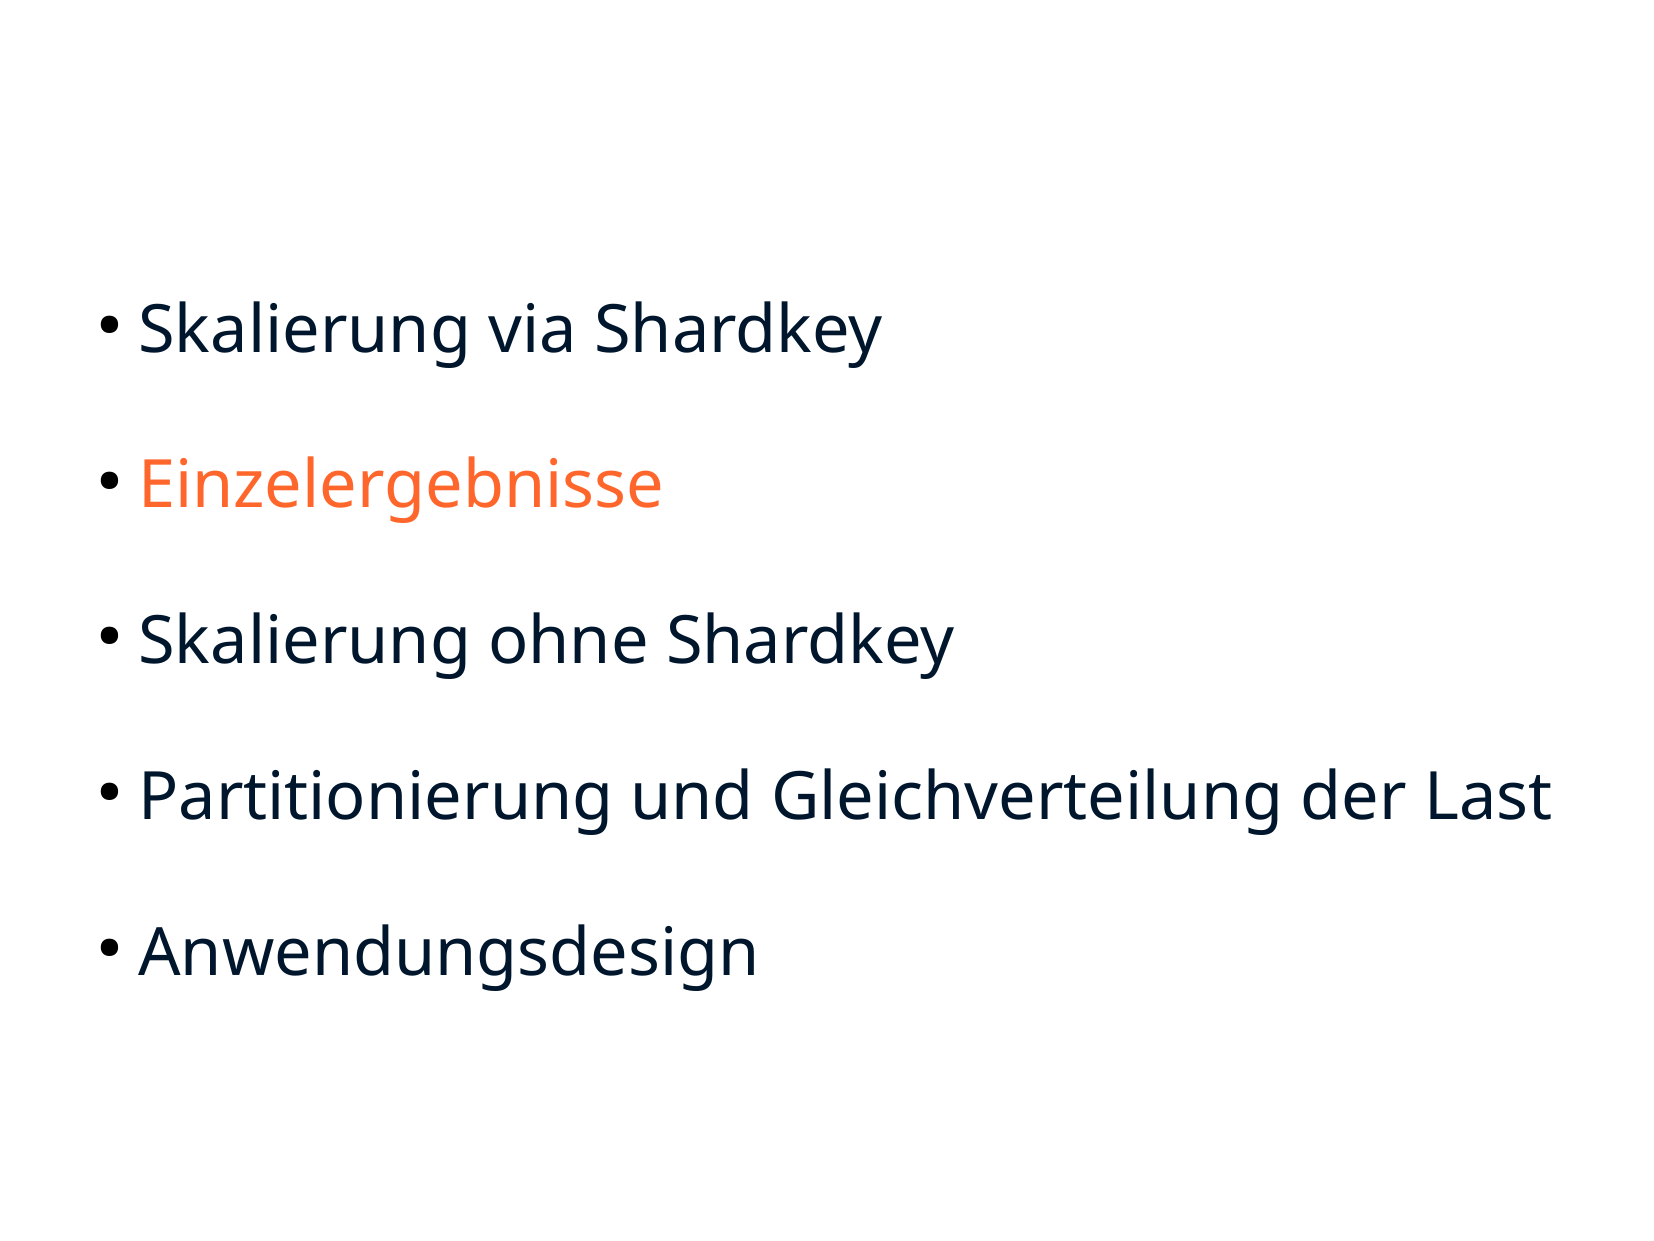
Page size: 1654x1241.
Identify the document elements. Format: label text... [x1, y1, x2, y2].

text_box Skalierung via Shardkey Einzelergebnisse Skalierung ohne Shardkey Partitionierung und Gleichverteilung der Last Anwendungsdesign [82, 106, 1630, 1113]
